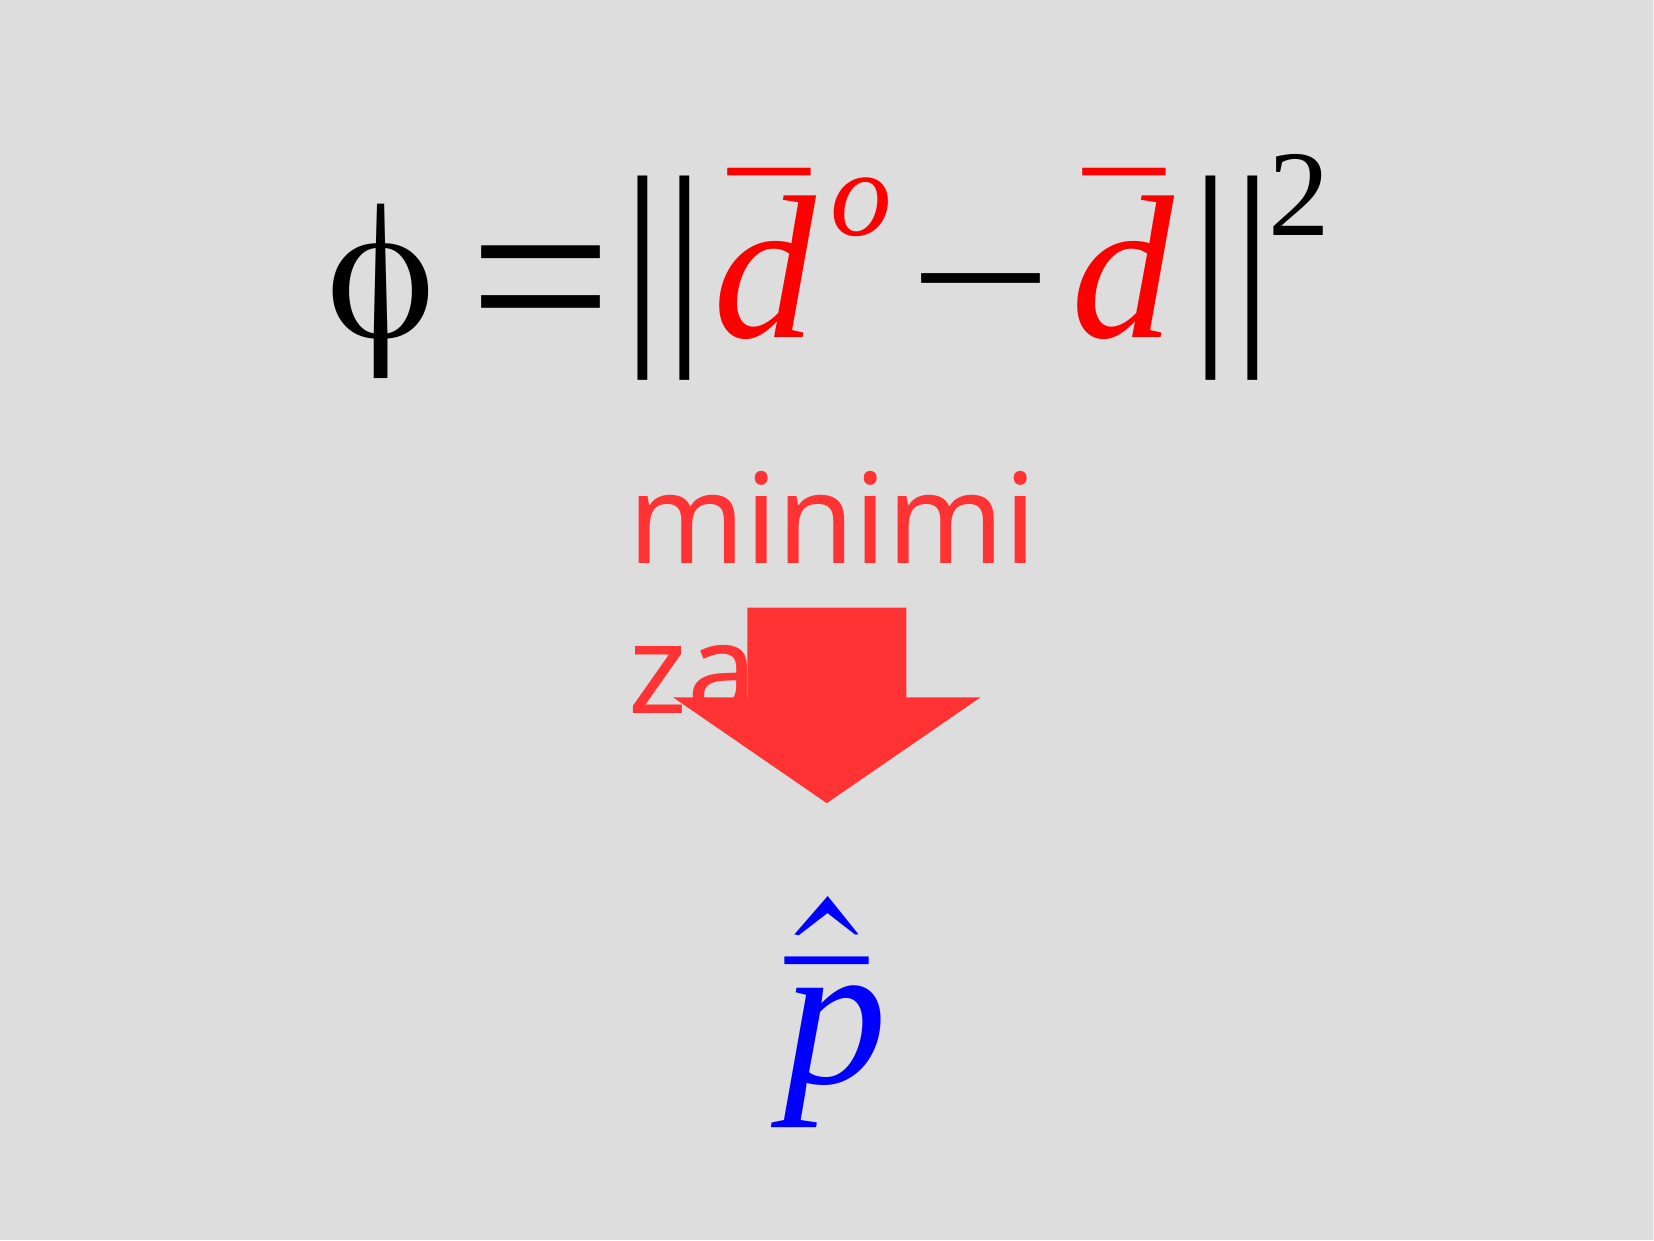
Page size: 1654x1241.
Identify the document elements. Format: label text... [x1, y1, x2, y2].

title minimizar [608, 425, 1058, 603]
text_box [673, 607, 981, 804]
chart [755, 885, 899, 1128]
text_box [704, 697, 733, 705]
chart [317, 126, 1337, 390]
